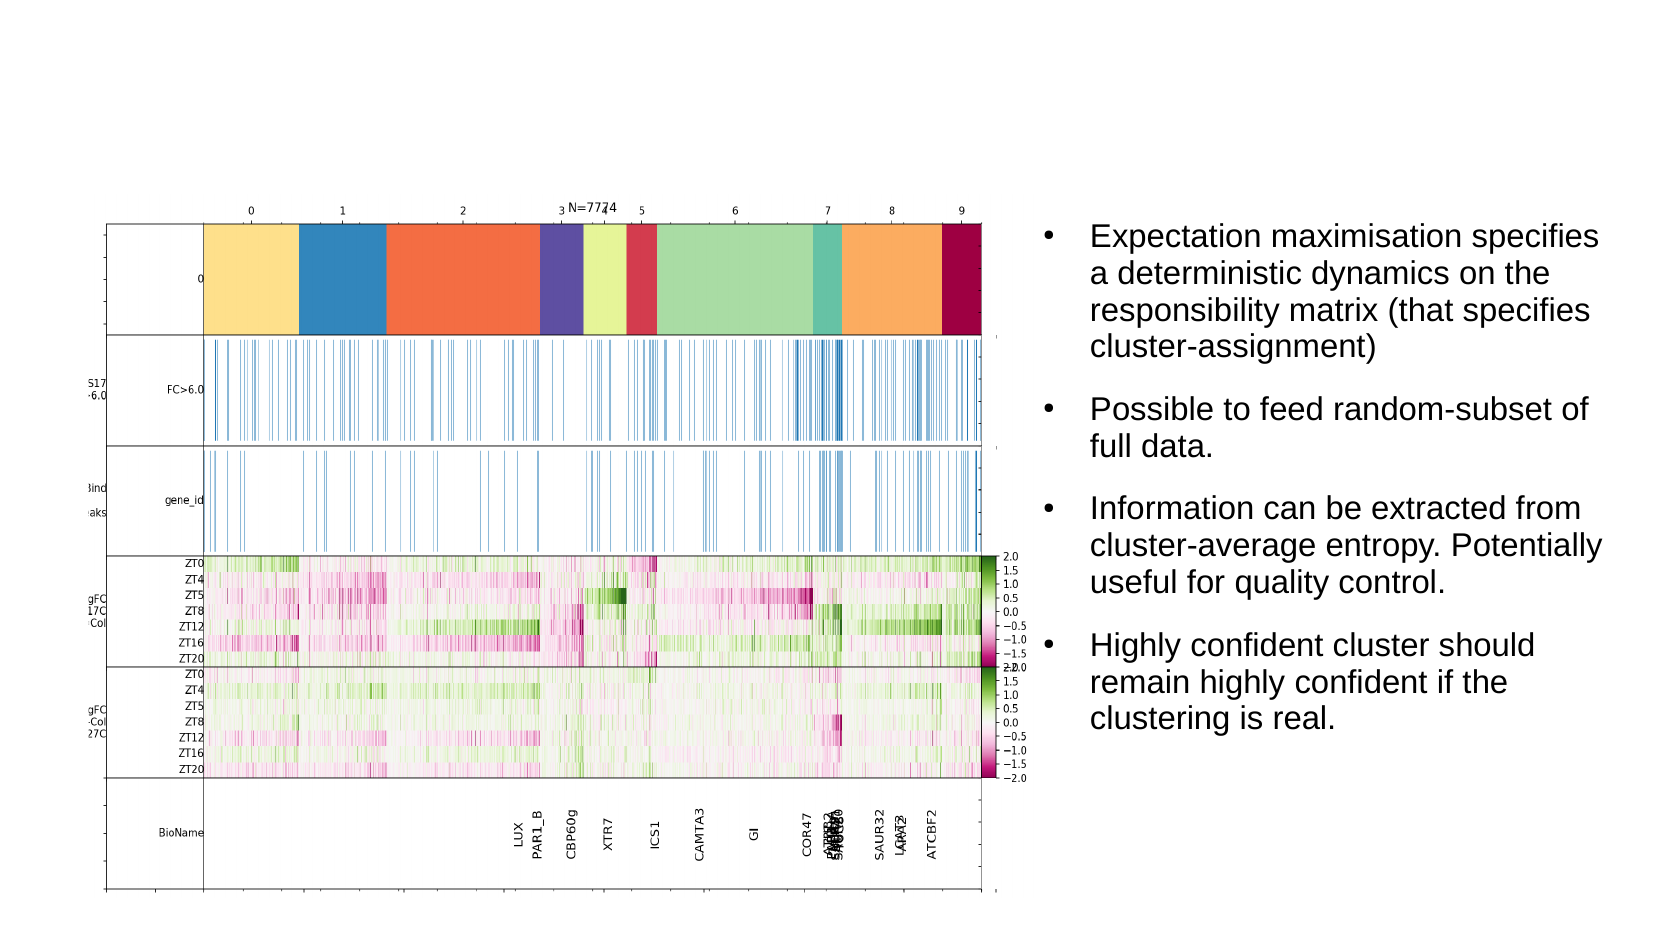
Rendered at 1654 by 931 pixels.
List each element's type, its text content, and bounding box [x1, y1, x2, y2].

picture [88, 194, 1034, 898]
list Expectation maximisation specifies a deterministic dynamics on the responsibility matrix (that specifies cluster-assignment) Possible to feed random-subset of full data. Information can be extracted from cluster-average entropy. Potentially useful for quality control. Highly confident cluster should remain highly confident if the clustering is real. [1027, 217, 1607, 758]
